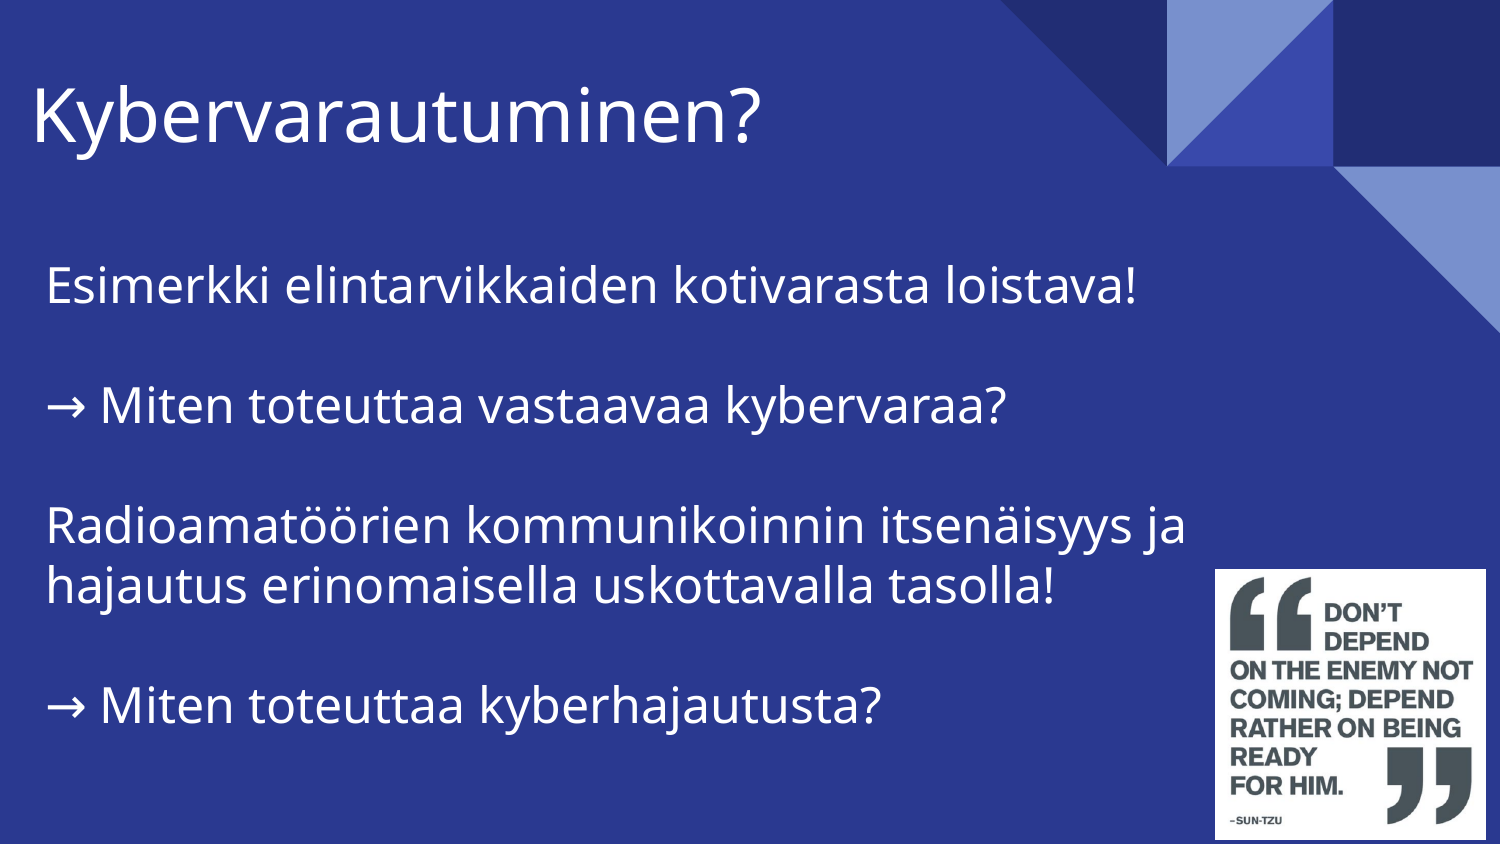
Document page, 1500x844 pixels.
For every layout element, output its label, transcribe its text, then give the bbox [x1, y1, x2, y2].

picture [1215, 569, 1486, 841]
title Esimerkki elintarvikkaiden kotivarasta loistava! → Miten toteuttaa vastaavaa kybervaraa? Radioamatöörien kommunikoinnin itsenäisyys ja hajautus erinomaisella uskottavalla tasolla! → Miten toteuttaa kyberhajautusta? [30, 261, 1366, 727]
title Kybervarautuminen? [15, 30, 1156, 196]
